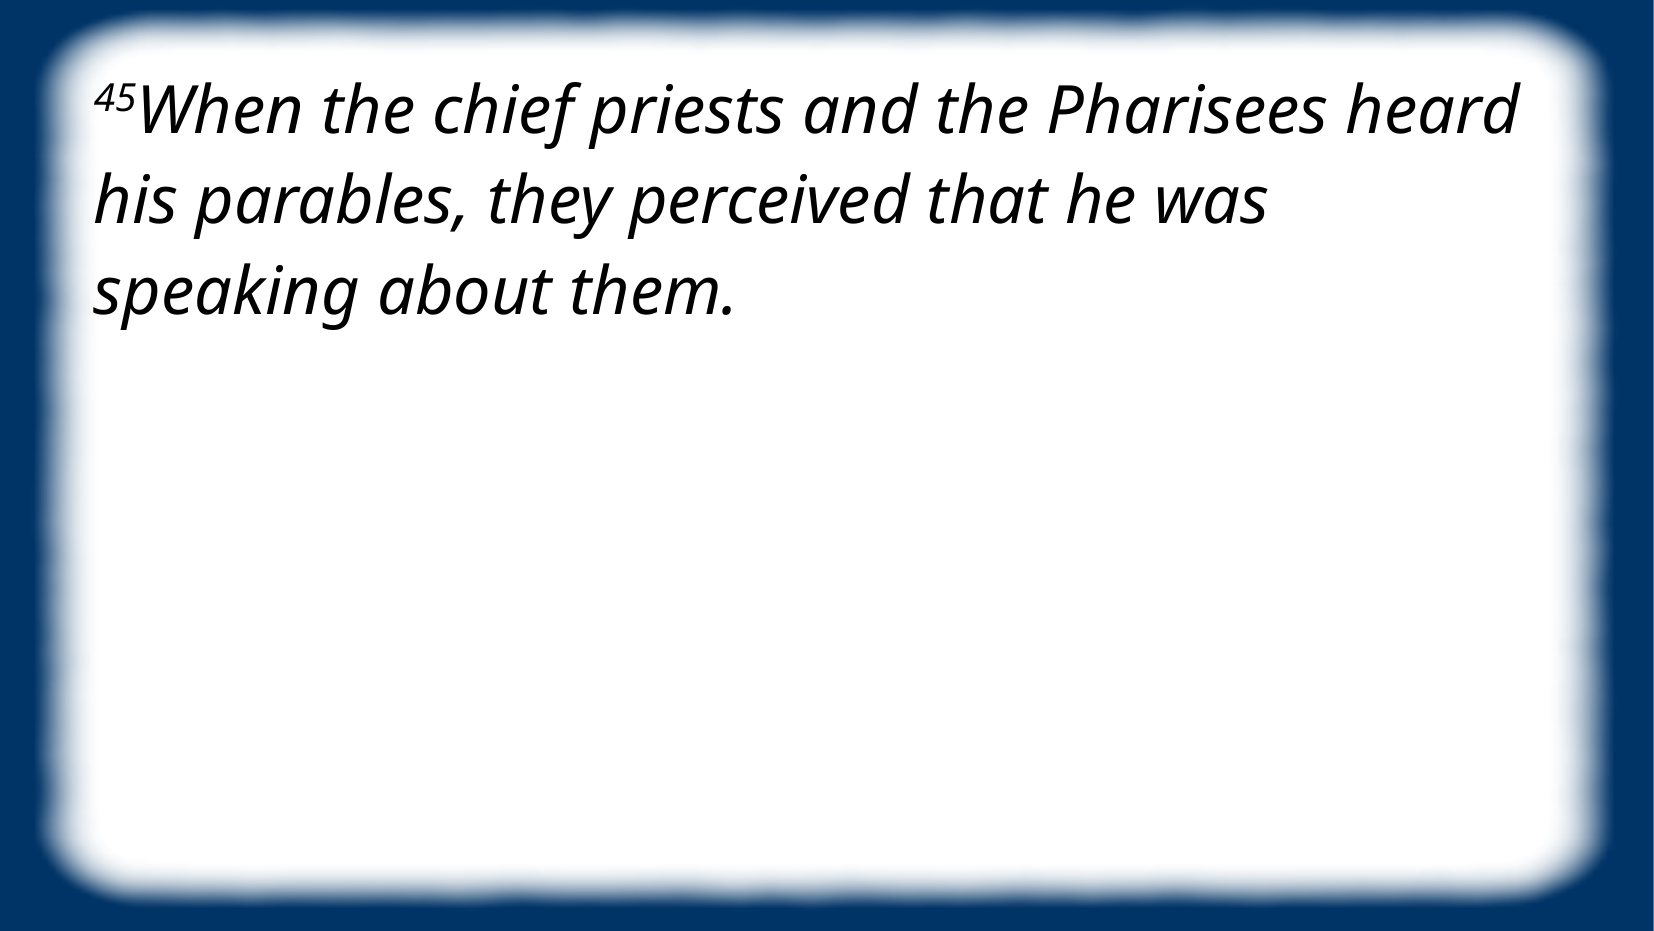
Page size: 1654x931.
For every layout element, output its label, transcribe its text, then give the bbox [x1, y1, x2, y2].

text_box 45When the chief priests and the Pharisees heard his parables, they perceived that he was speaking about them. [79, 54, 1565, 520]
picture [0, 0, 1654, 931]
